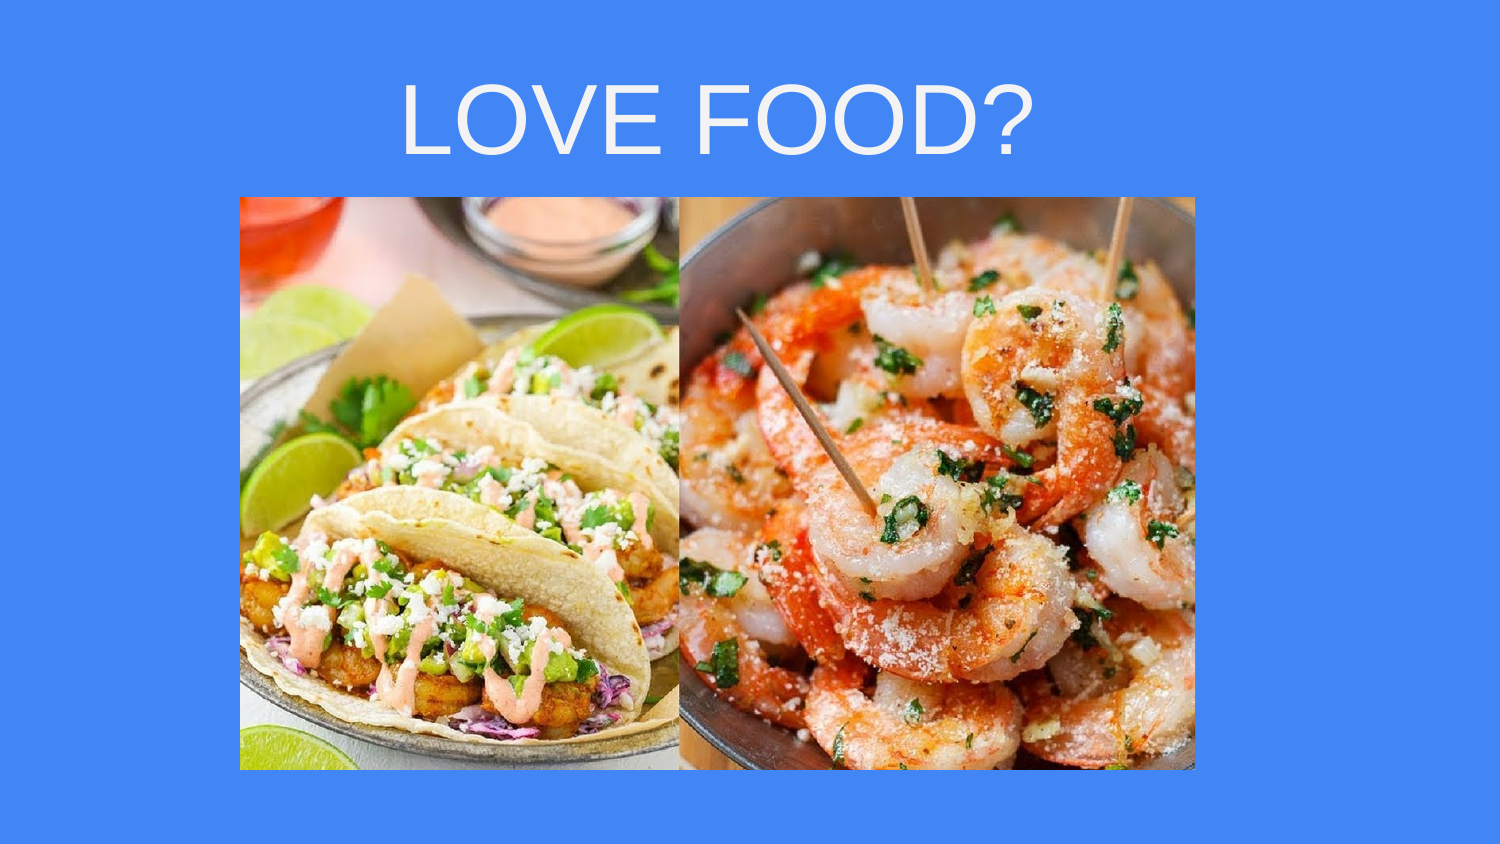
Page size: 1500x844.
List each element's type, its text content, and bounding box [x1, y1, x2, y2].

text_box LOVE FOOD? [60, 31, 1375, 197]
picture [240, 197, 1196, 770]
